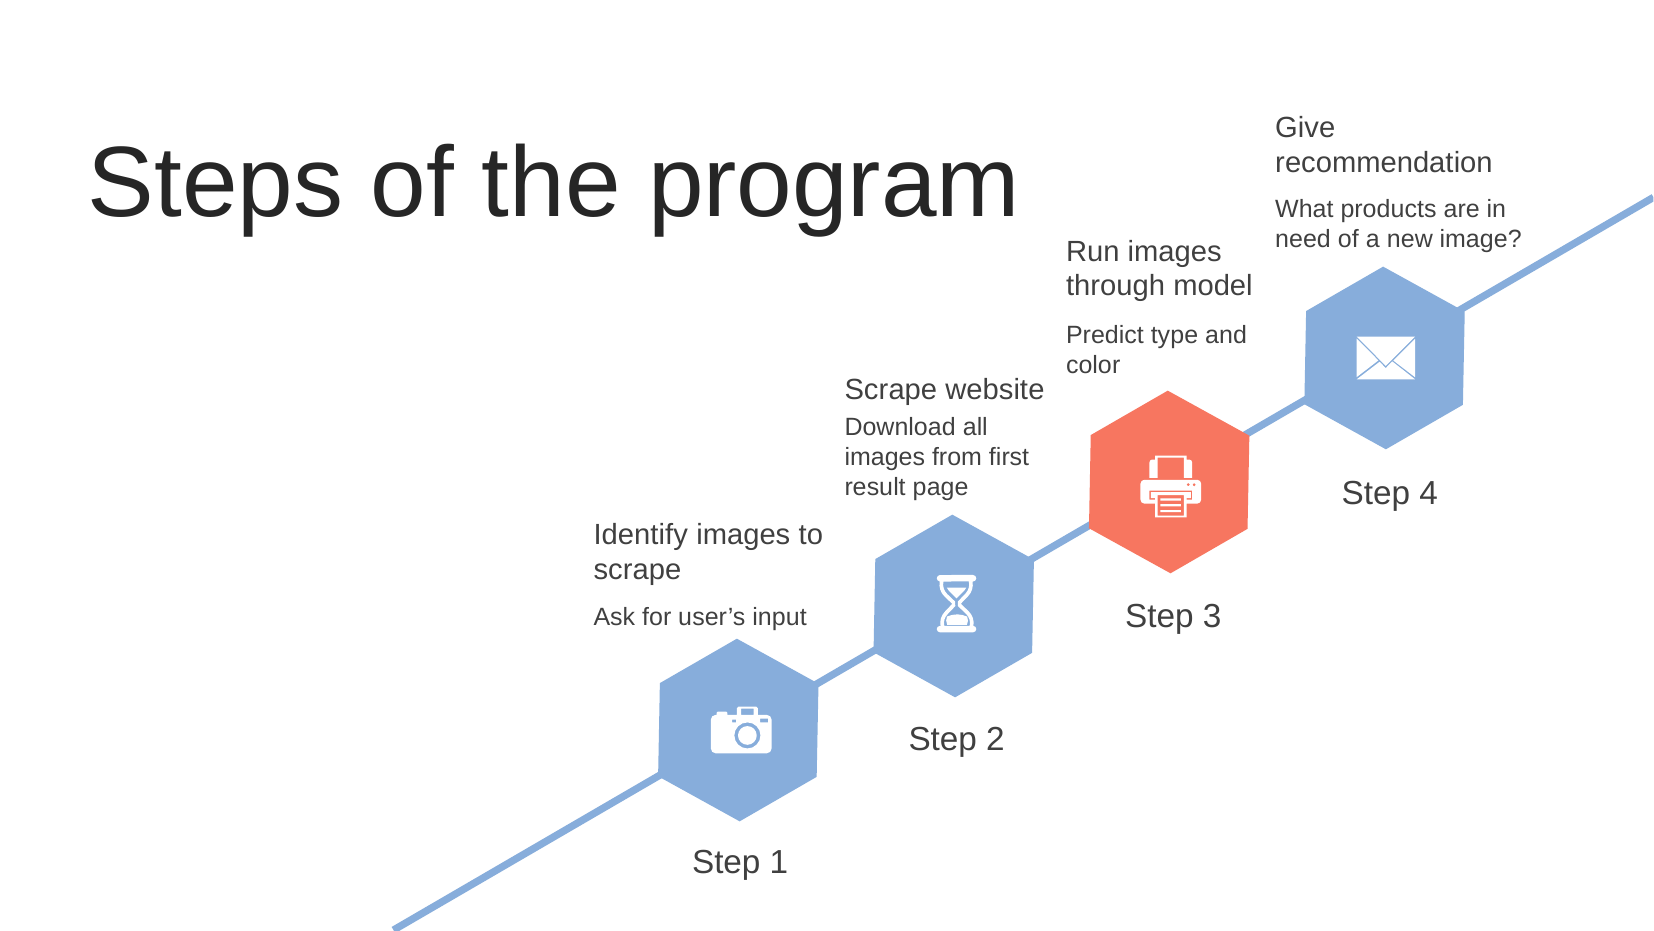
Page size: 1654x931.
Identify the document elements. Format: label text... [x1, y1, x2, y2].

text_box Predict type and color [1051, 281, 1298, 387]
text_box Download all images from first result page [829, 403, 1077, 508]
text_box Give recommendation [1260, 100, 1560, 185]
text_box Identify images to scrape [578, 508, 839, 593]
text_box Step 3 [1106, 587, 1241, 642]
text_box Steps of the program [73, 108, 1143, 244]
text_box Step 1 [672, 833, 808, 888]
text_box Scrape website [829, 363, 1077, 403]
text_box What products are in need of a new image? [1260, 185, 1560, 260]
text_box [658, 638, 819, 822]
text_box Step 4 [1322, 464, 1457, 519]
text_box [1304, 266, 1465, 450]
text_box Run images through model [1051, 224, 1298, 281]
text_box Ask for user’s input [578, 593, 839, 638]
text_box [1088, 390, 1250, 574]
text_box [873, 514, 1034, 698]
text_box Step 2 [889, 710, 1024, 765]
